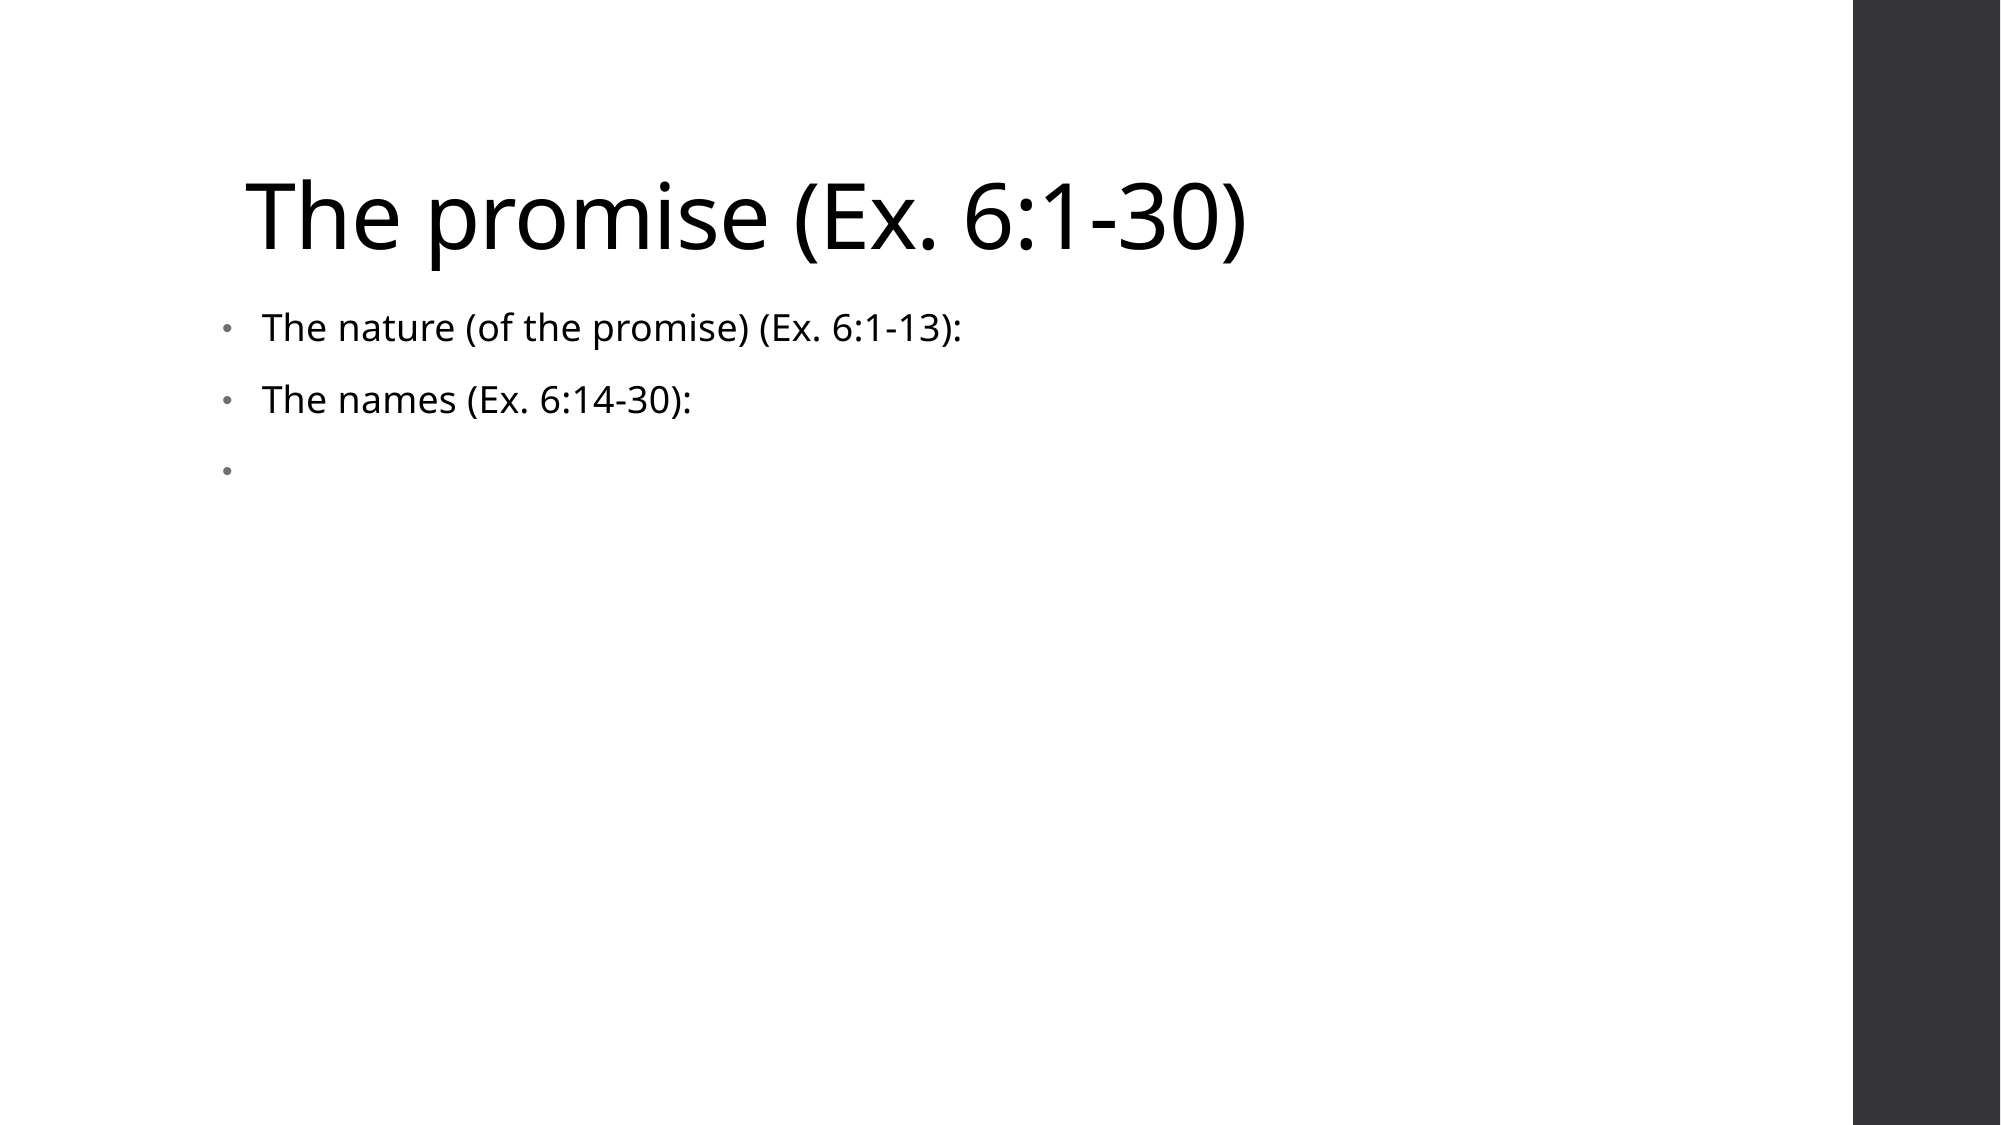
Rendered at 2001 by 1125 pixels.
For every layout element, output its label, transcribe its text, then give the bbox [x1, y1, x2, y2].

title The promise (Ex. 6:1-30) [206, 60, 1797, 278]
list The nature (of the promise) (Ex. 6:1-13): The names (Ex. 6:14-30): [206, 299, 1617, 1014]
